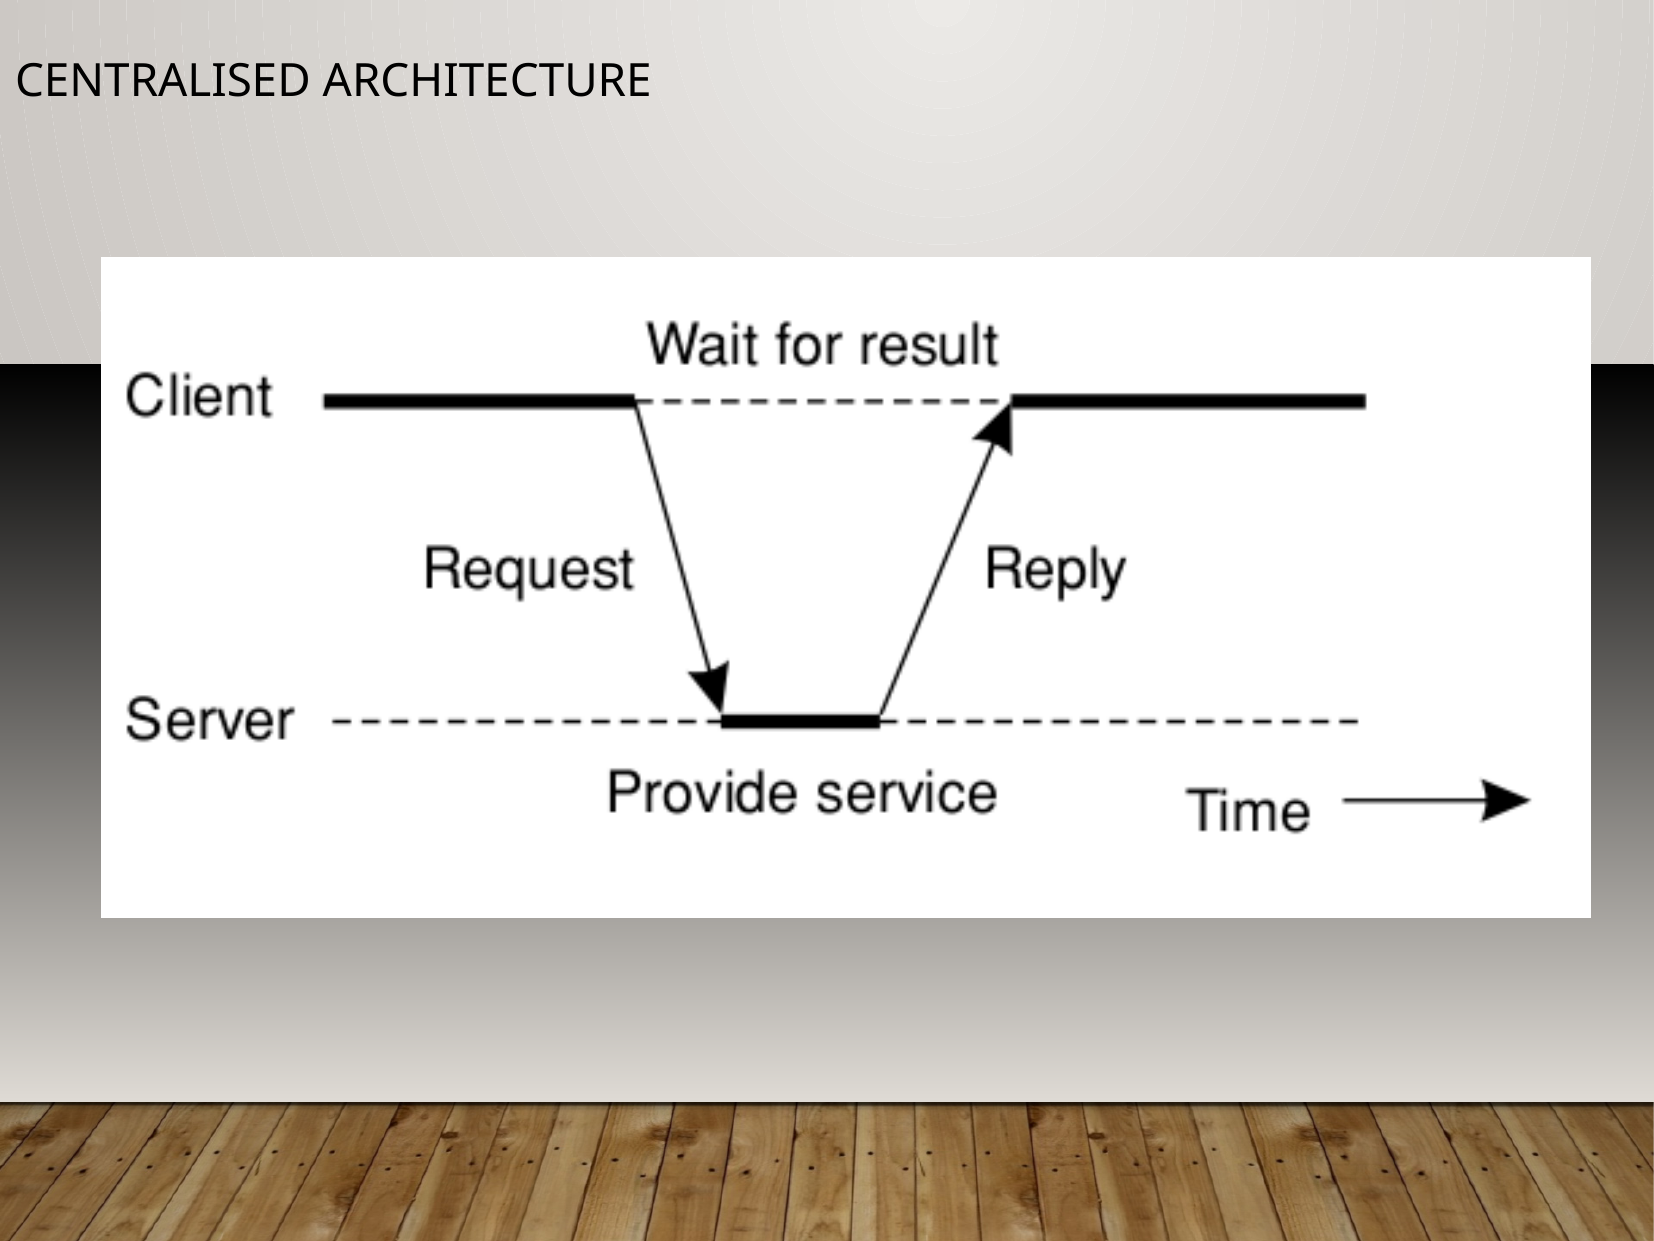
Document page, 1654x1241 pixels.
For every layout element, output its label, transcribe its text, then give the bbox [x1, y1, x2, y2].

title Centralised Architecture [0, 49, 1654, 257]
picture [101, 257, 1591, 918]
